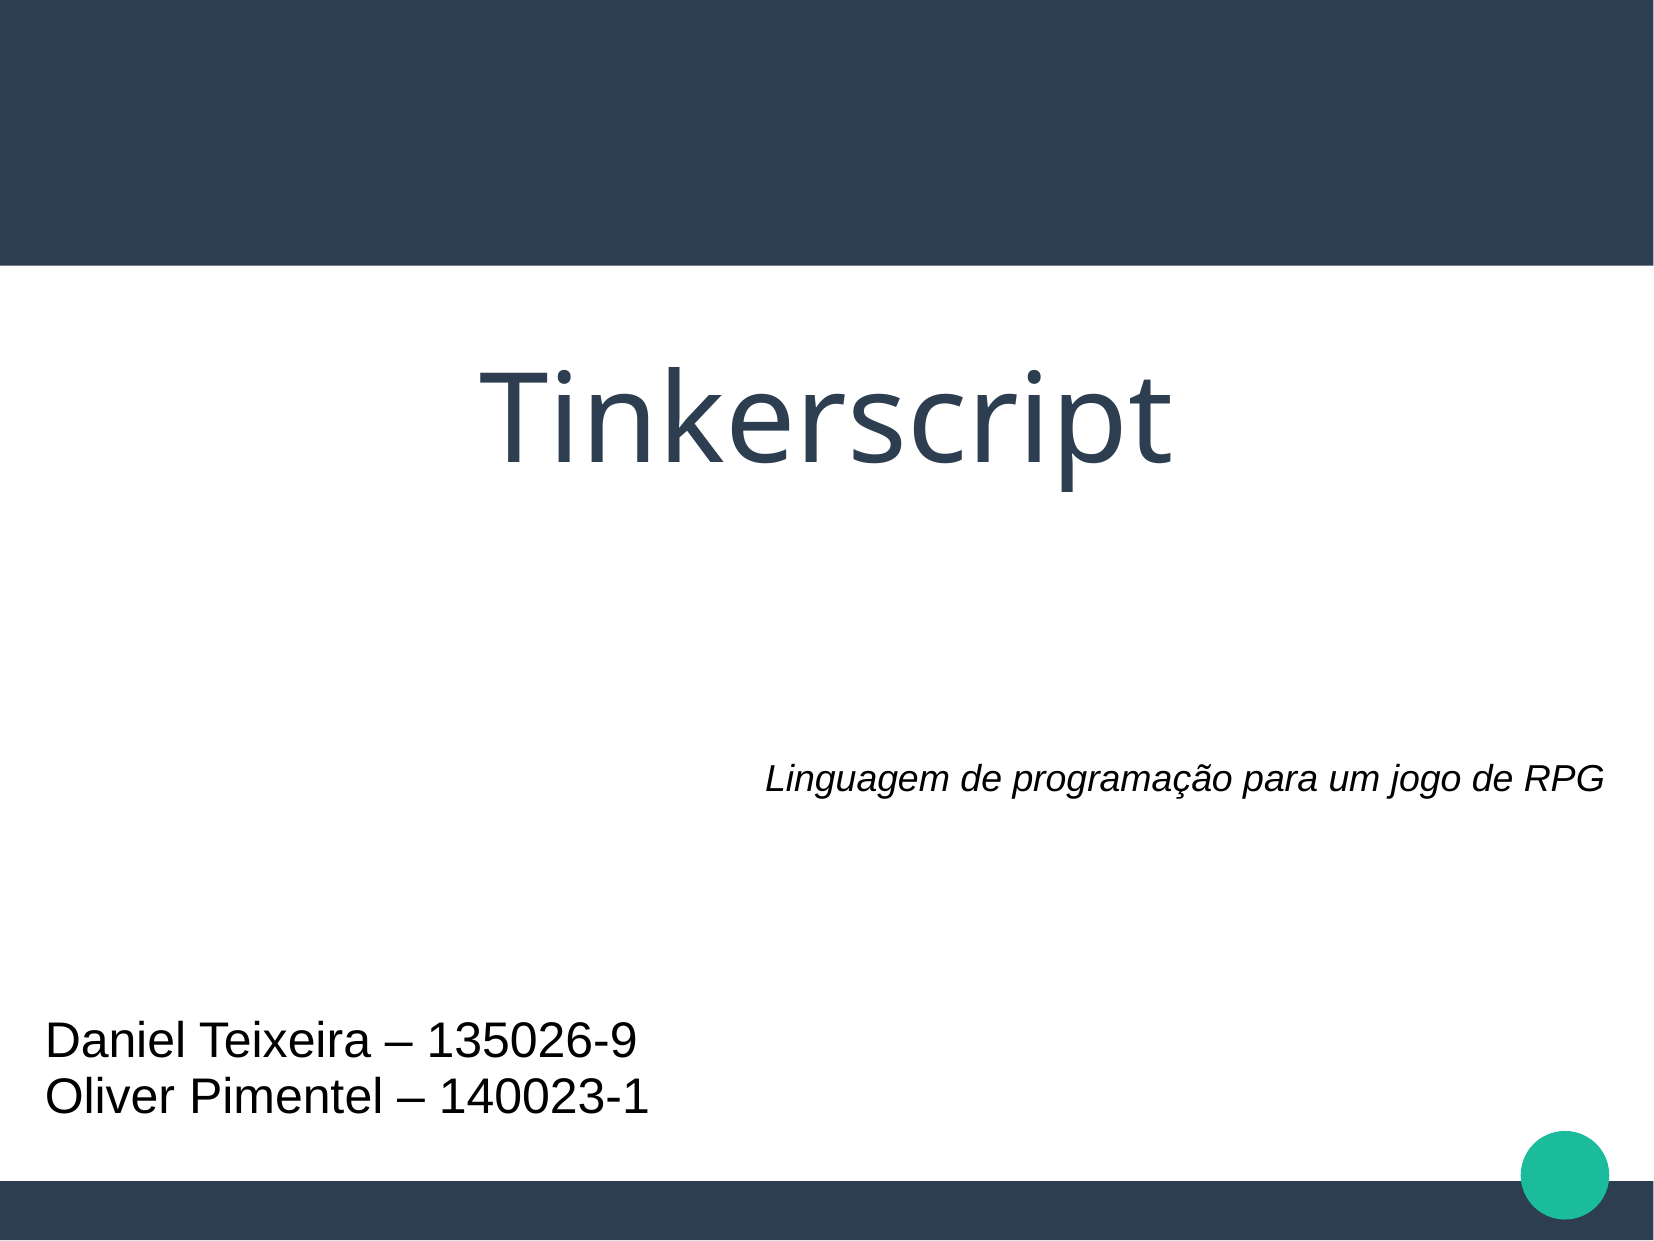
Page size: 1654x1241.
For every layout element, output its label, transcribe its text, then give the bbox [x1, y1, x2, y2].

subtitle Tinkerscript [59, 49, 1595, 779]
text_box Daniel Teixeira – 135026-9 Oliver Pimentel – 140023-1 [30, 1005, 666, 1132]
text_box Linguagem de programação para um jogo de RPG [750, 750, 1621, 807]
